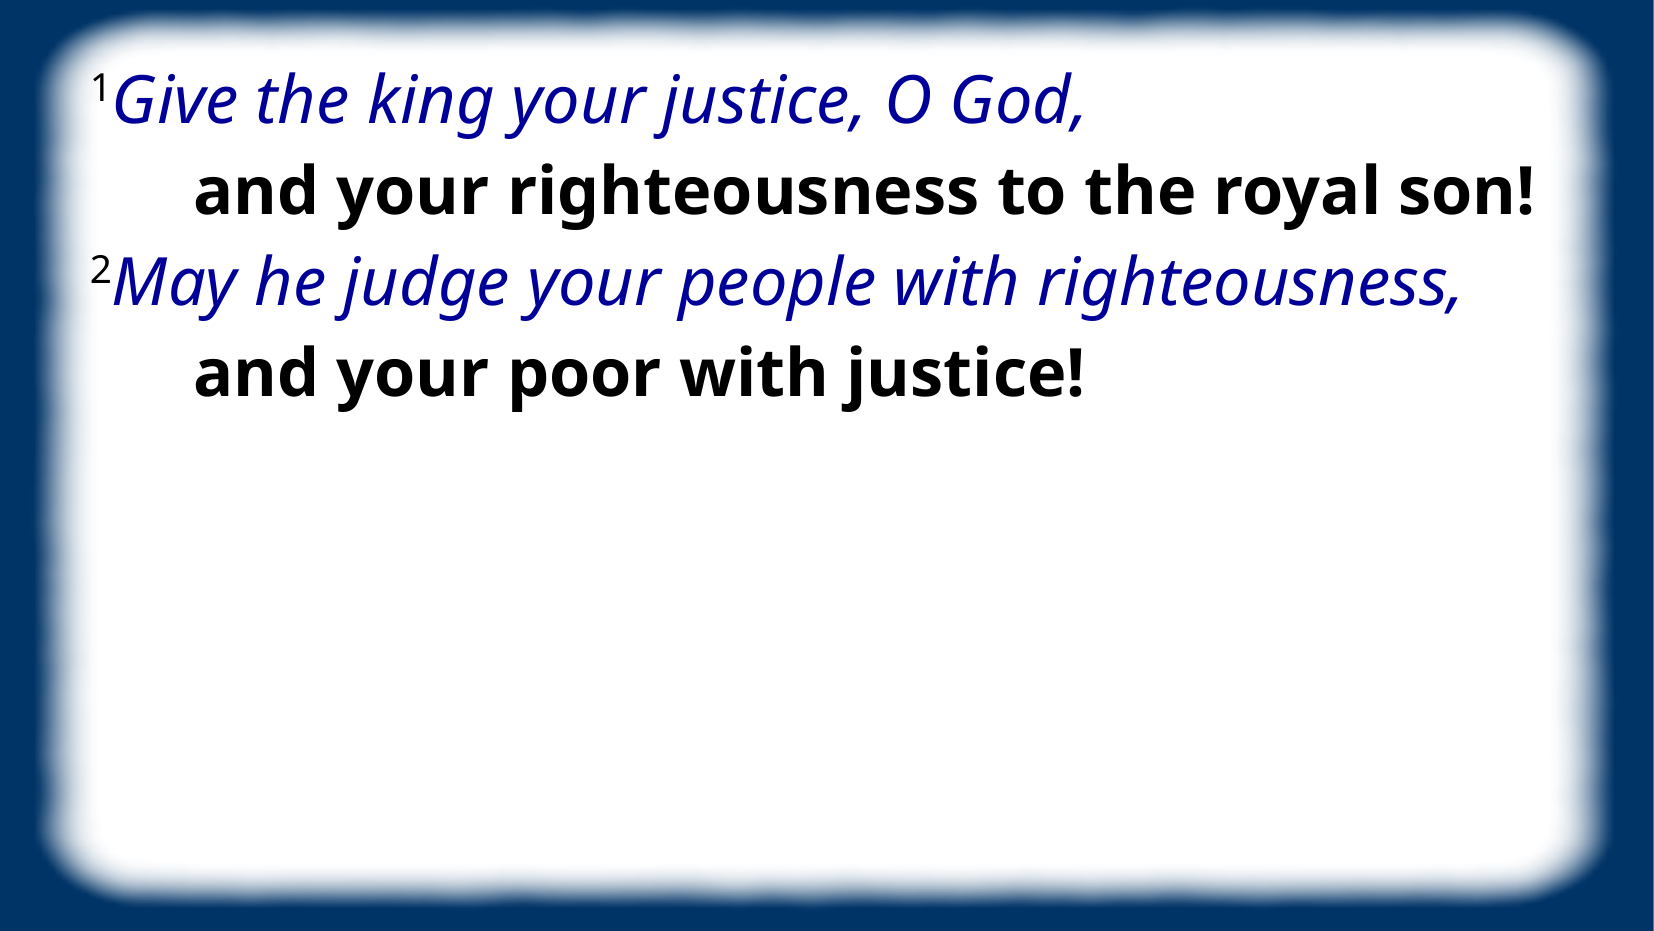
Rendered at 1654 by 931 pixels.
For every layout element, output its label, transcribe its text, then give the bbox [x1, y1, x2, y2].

picture [0, 0, 1654, 931]
text_box 1Give the king your justice, O God, and your righteousness to the royal son! 2May he judge your people with righteousness, and your poor with justice! [75, 45, 1561, 415]
